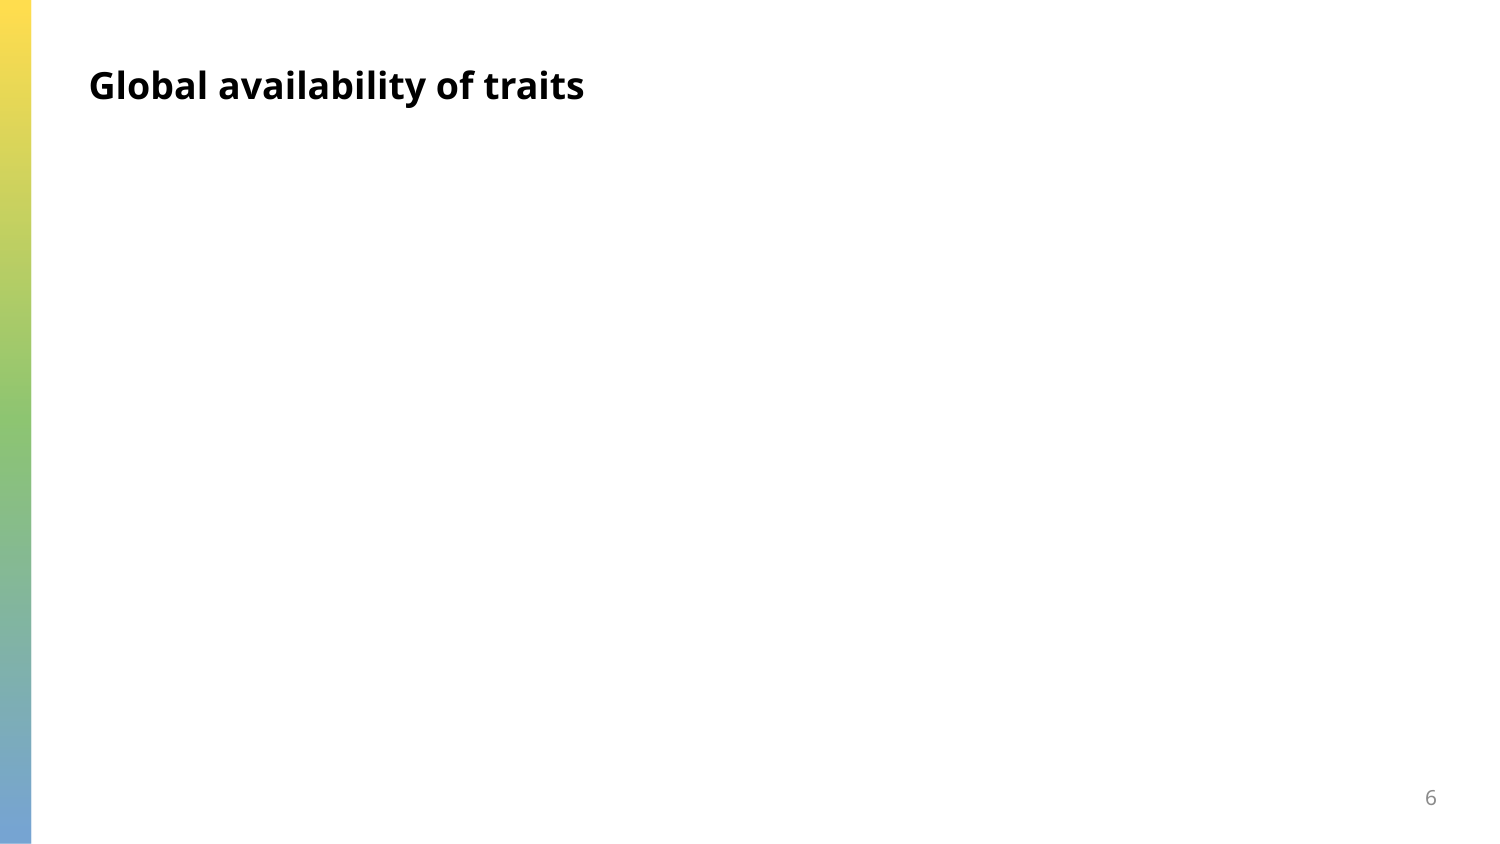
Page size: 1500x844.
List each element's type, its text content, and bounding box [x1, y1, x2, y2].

picture [0, 0, 1500, 844]
slide_number <number> [1240, 767, 1437, 813]
list Global availability of traits [88, 61, 1442, 157]
